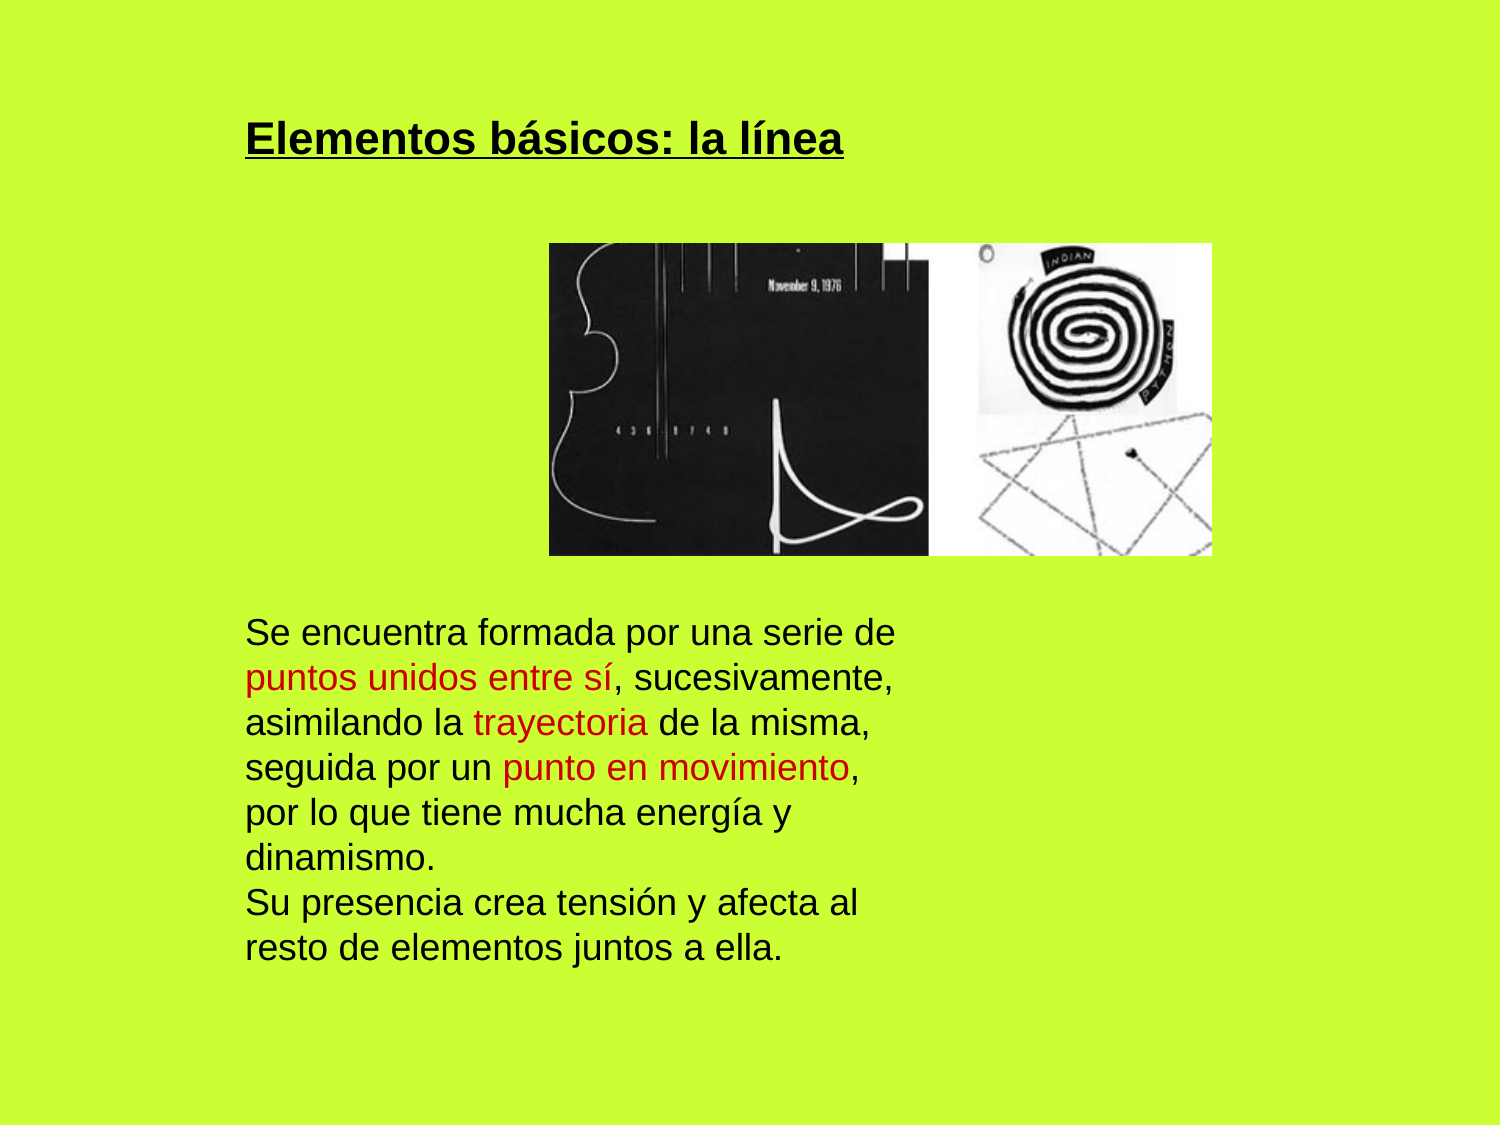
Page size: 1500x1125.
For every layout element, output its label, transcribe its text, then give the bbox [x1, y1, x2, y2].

text_box Elementos básicos: la línea Se encuentra formada por una serie de puntos unidos entre sí, sucesivamente, asimilando la trayectoria de la misma, seguida por un punto en movimiento, por lo que tiene mucha energía y dinamismo. Su presencia crea tensión y afecta al resto de elementos juntos a ella. [230, 100, 928, 1066]
picture [549, 243, 1212, 557]
